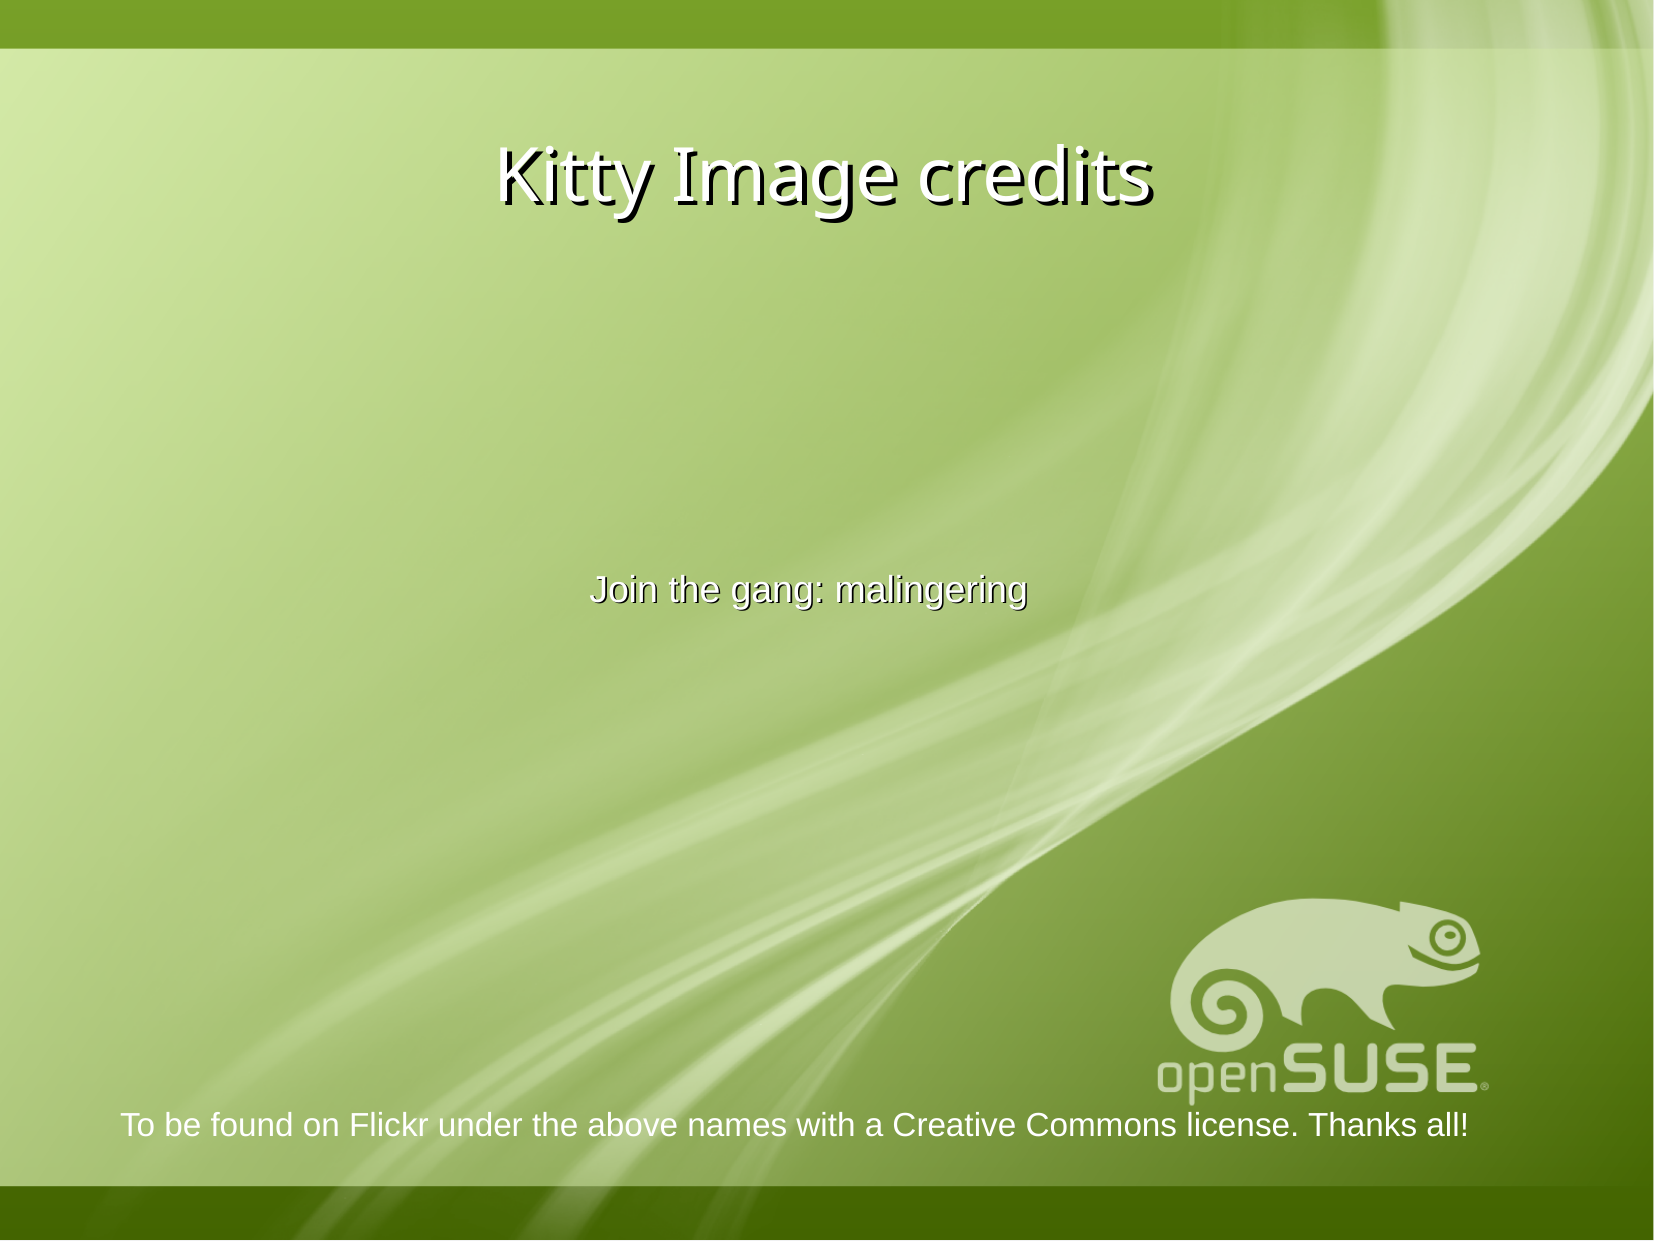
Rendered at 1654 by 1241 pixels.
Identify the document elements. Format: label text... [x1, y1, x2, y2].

text_box To be found on Flickr under the above names with a Creative Commons license. Thanks all! [62, 1099, 1530, 1203]
text_box Kitty Image credits [79, 113, 1568, 234]
text_box Join the gang: malingering [574, 266, 1303, 971]
picture [0, 0, 1654, 1241]
